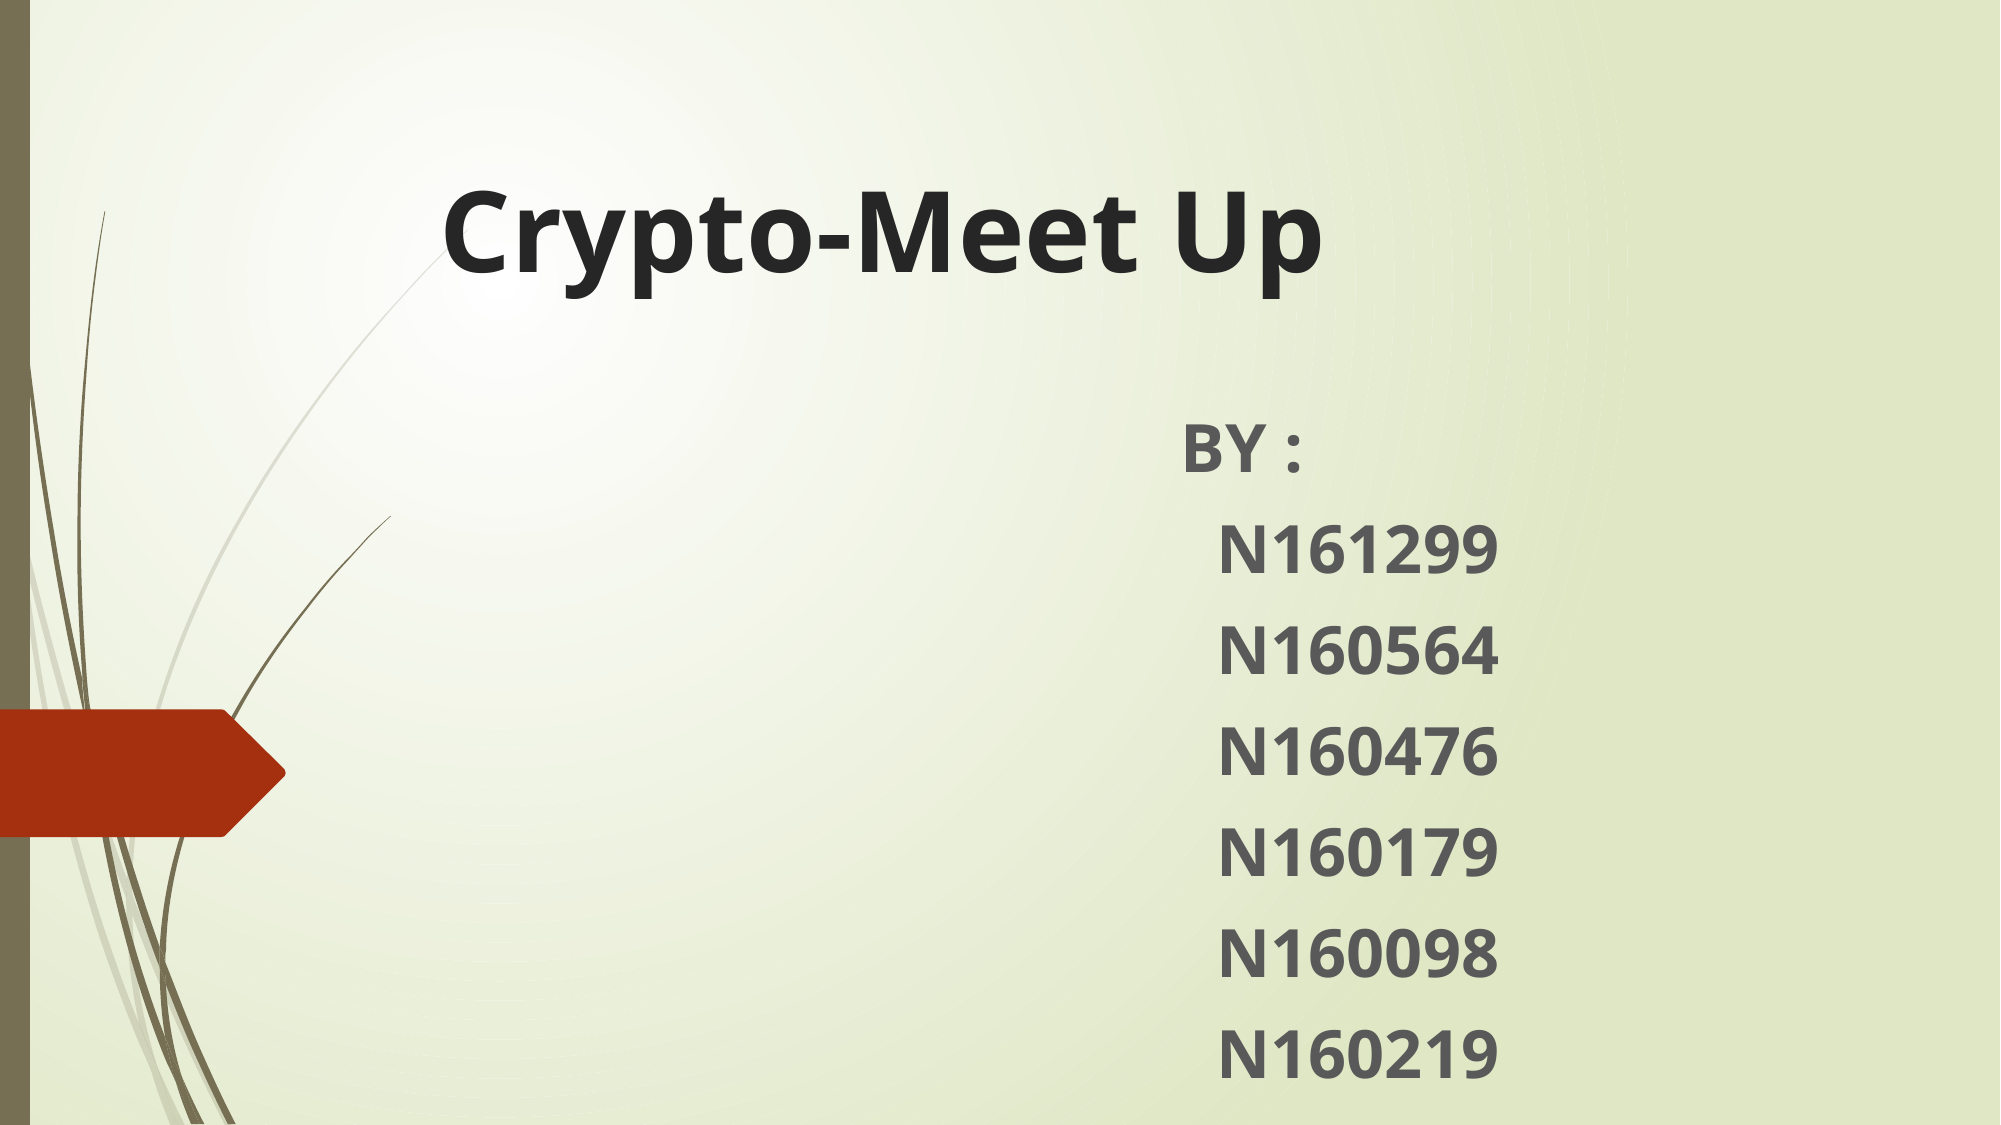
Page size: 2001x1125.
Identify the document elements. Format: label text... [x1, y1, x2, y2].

subtitle BY : N161299 N160564 N160476 N160179 N160098 N160219 [424, 398, 1888, 1125]
title Crypto-Meet Up [424, 120, 1888, 303]
